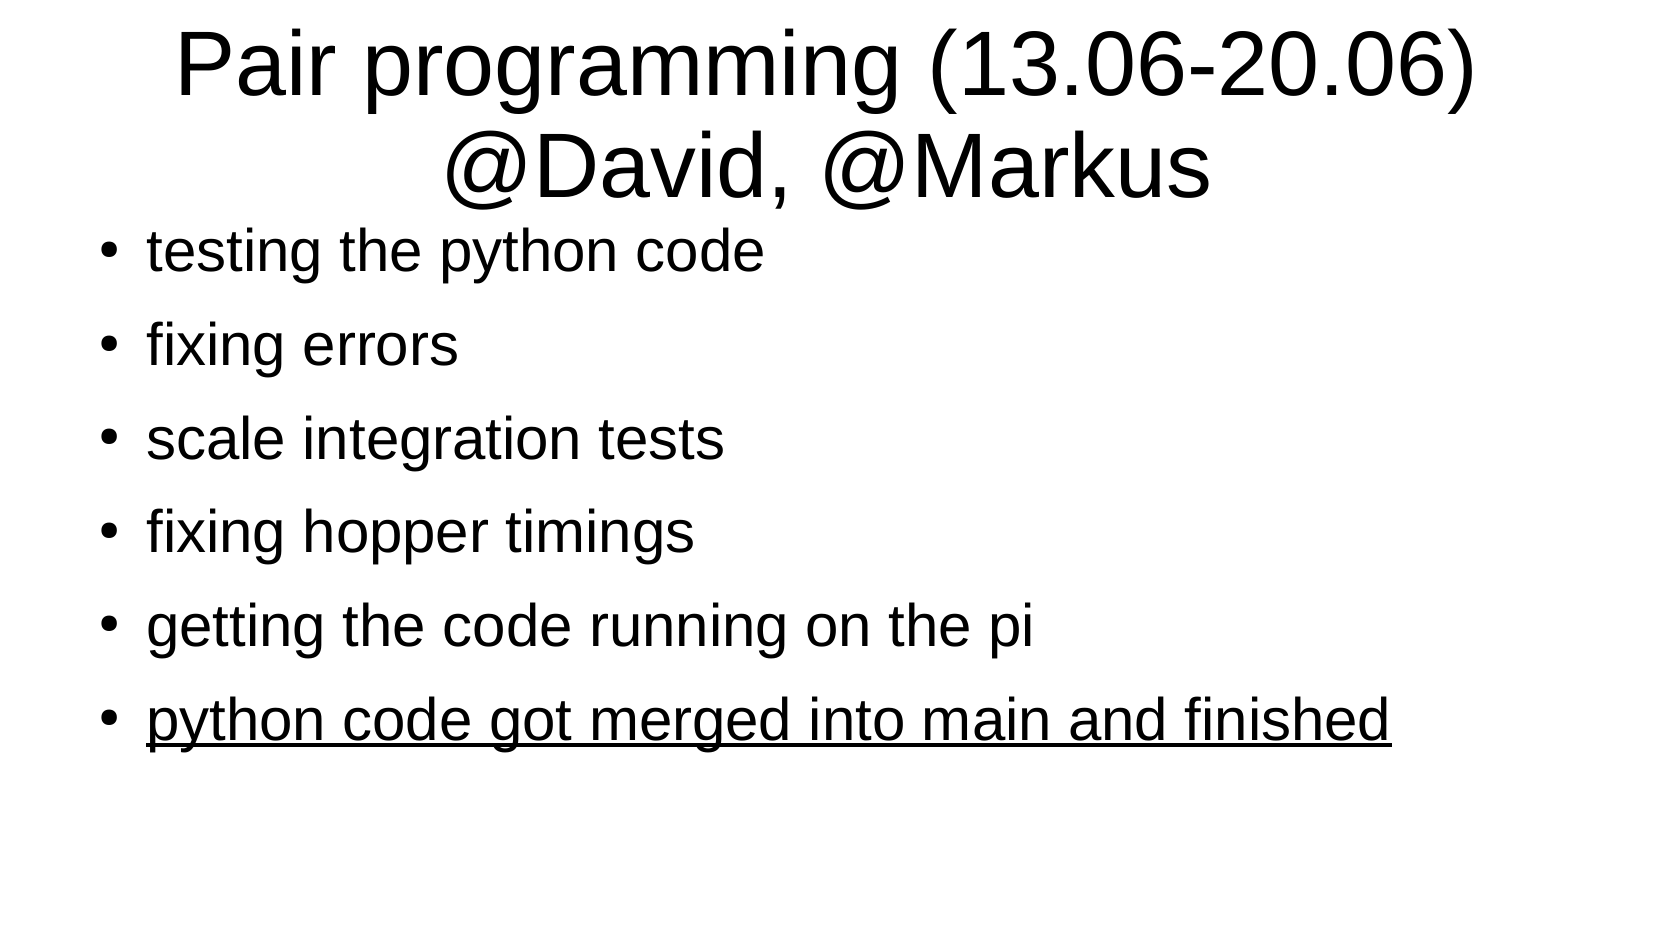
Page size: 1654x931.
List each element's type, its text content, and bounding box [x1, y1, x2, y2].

title Pair programming (13.06-20.06) @David, @Markus [82, 12, 1571, 217]
list testing the python code fixing errors scale integration tests fixing hopper timings getting the code running on the pi python code got merged into main and finished [82, 217, 1571, 758]
